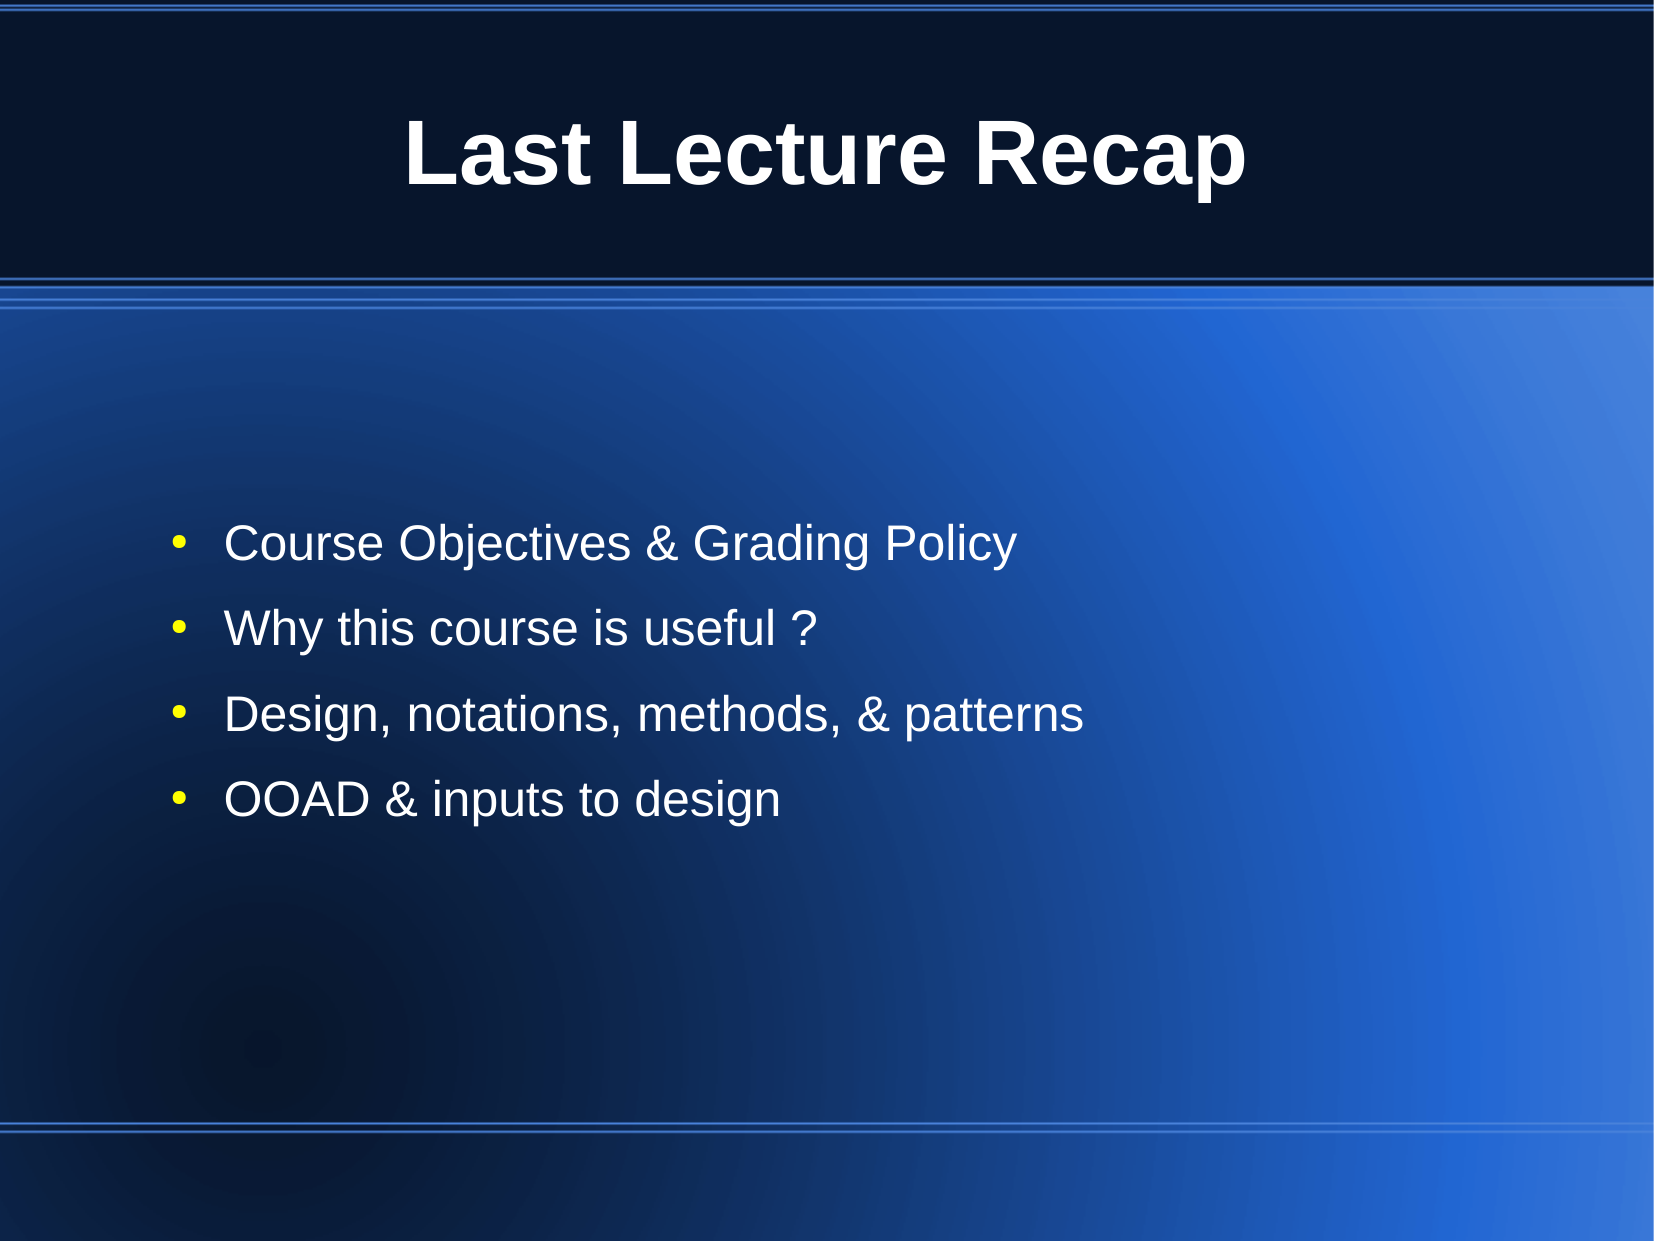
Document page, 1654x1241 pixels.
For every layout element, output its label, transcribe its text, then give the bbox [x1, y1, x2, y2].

picture [0, 0, 1654, 1241]
list Course Objectives & Grading Policy Why this course is useful ? Design, notations, methods, & patterns OOAD & inputs to design [152, 344, 1534, 1127]
title Last Lecture Recap [82, 49, 1571, 257]
